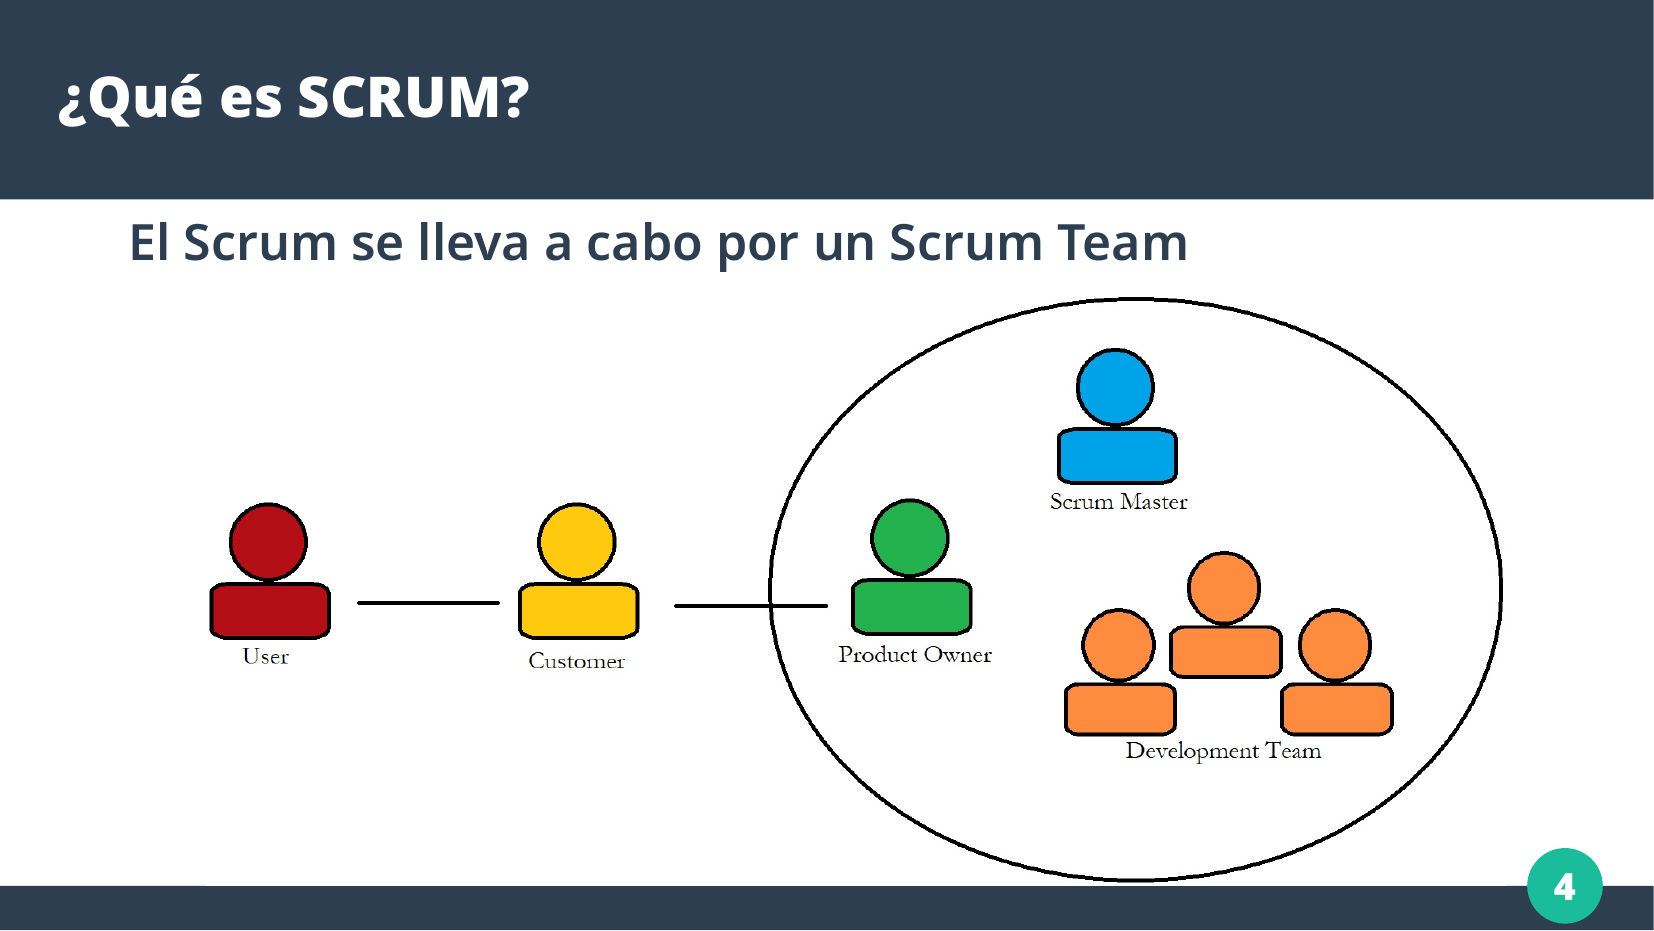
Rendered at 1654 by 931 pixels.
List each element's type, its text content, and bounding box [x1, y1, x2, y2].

picture [206, 295, 1506, 886]
list El Scrum se lleva a cabo por un Scrum Team [57, 206, 1477, 296]
title ¿Qué es SCRUM? [59, 37, 1595, 155]
